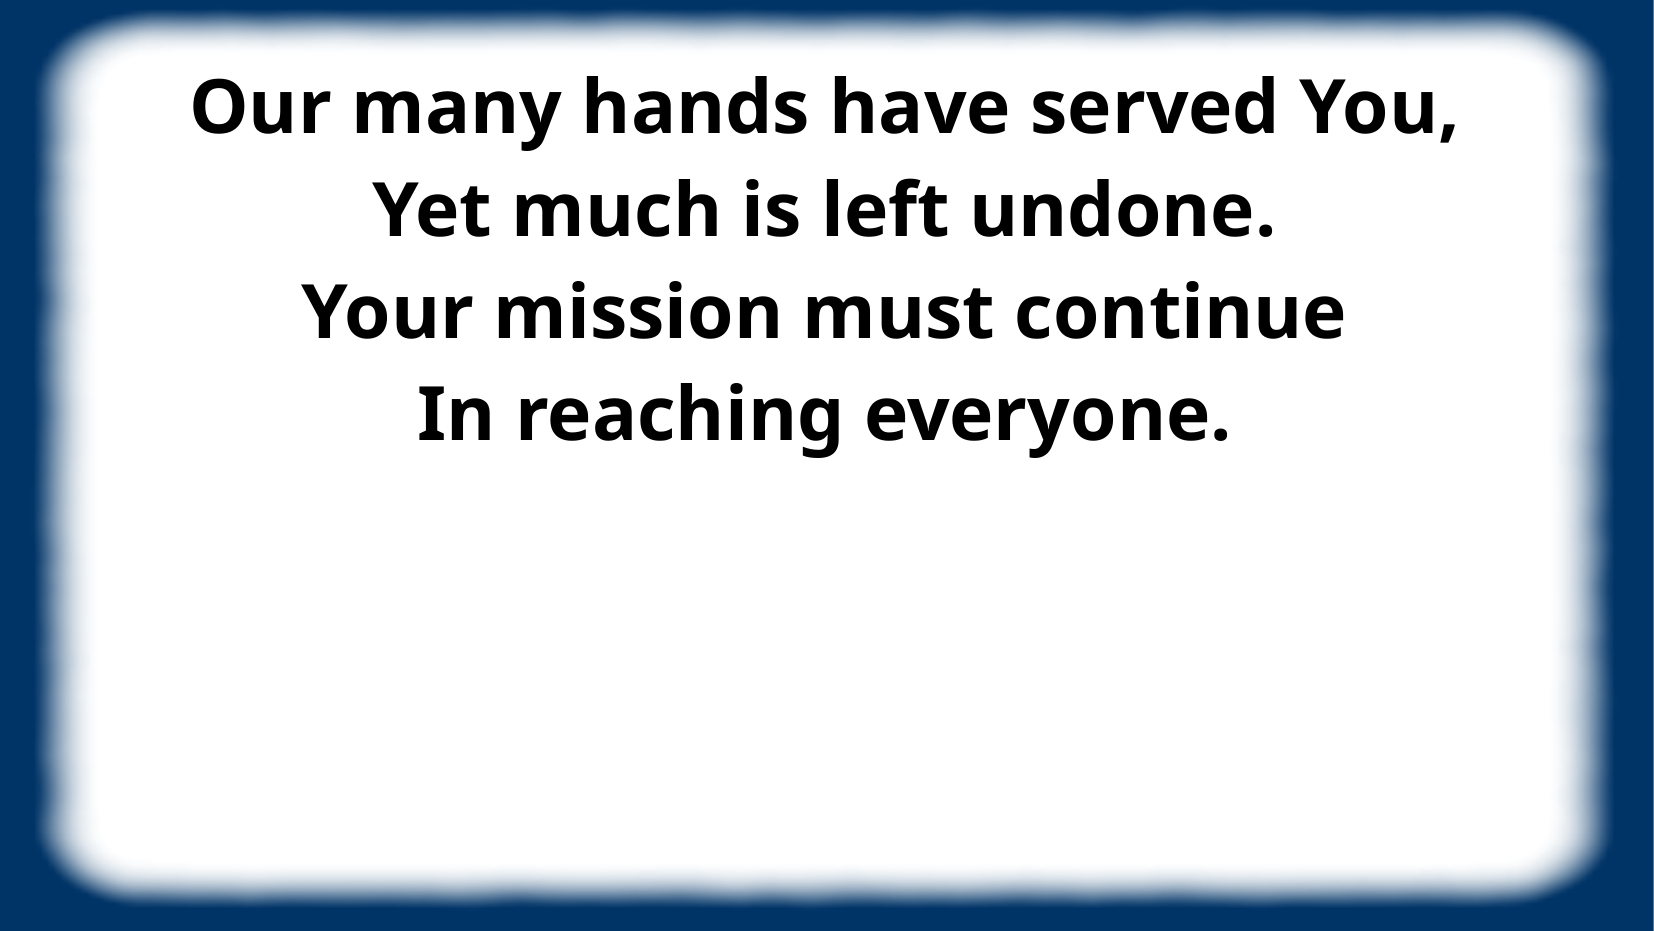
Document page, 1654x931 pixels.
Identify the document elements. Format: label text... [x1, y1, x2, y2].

text_box Our many hands have served You, Yet much is left undone. Your mission must continue In reaching everyone. [105, 46, 1546, 460]
picture [0, 0, 1654, 931]
